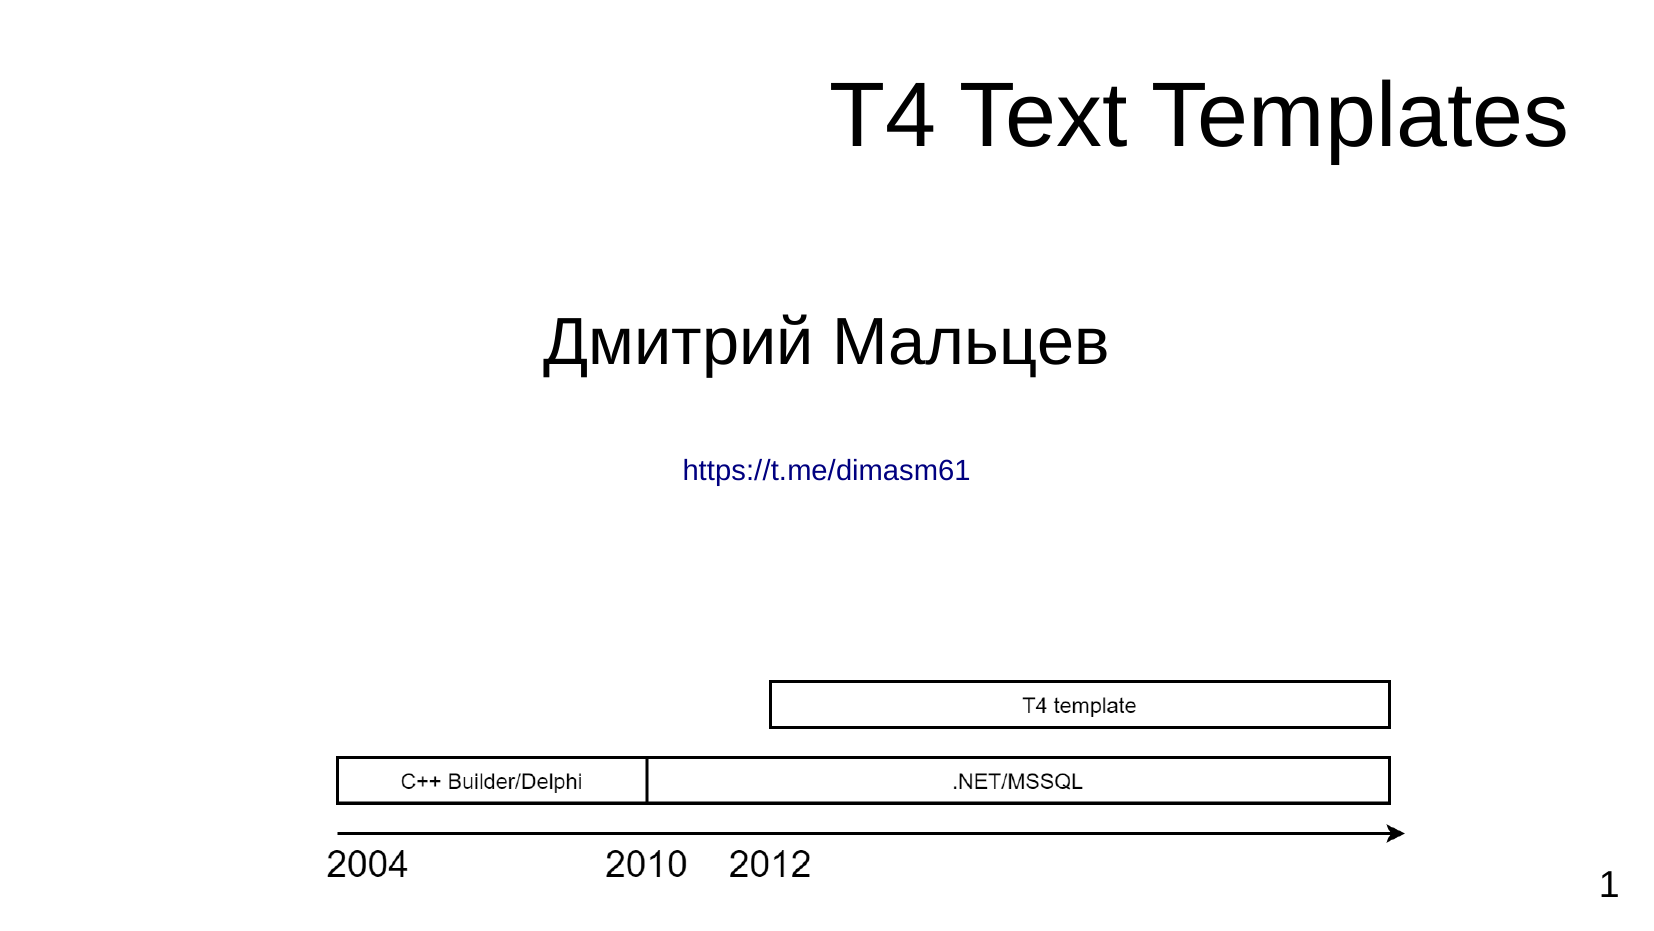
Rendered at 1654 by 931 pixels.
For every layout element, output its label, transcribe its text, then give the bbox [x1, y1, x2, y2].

text_box <номер> [1518, 856, 1654, 927]
text_box [1062, 118, 1093, 189]
picture [324, 679, 1418, 884]
title T4 Text Templates [82, 37, 1571, 193]
subtitle Дмитрий Мальцев https://t.me/dimasm61 [82, 217, 1571, 758]
